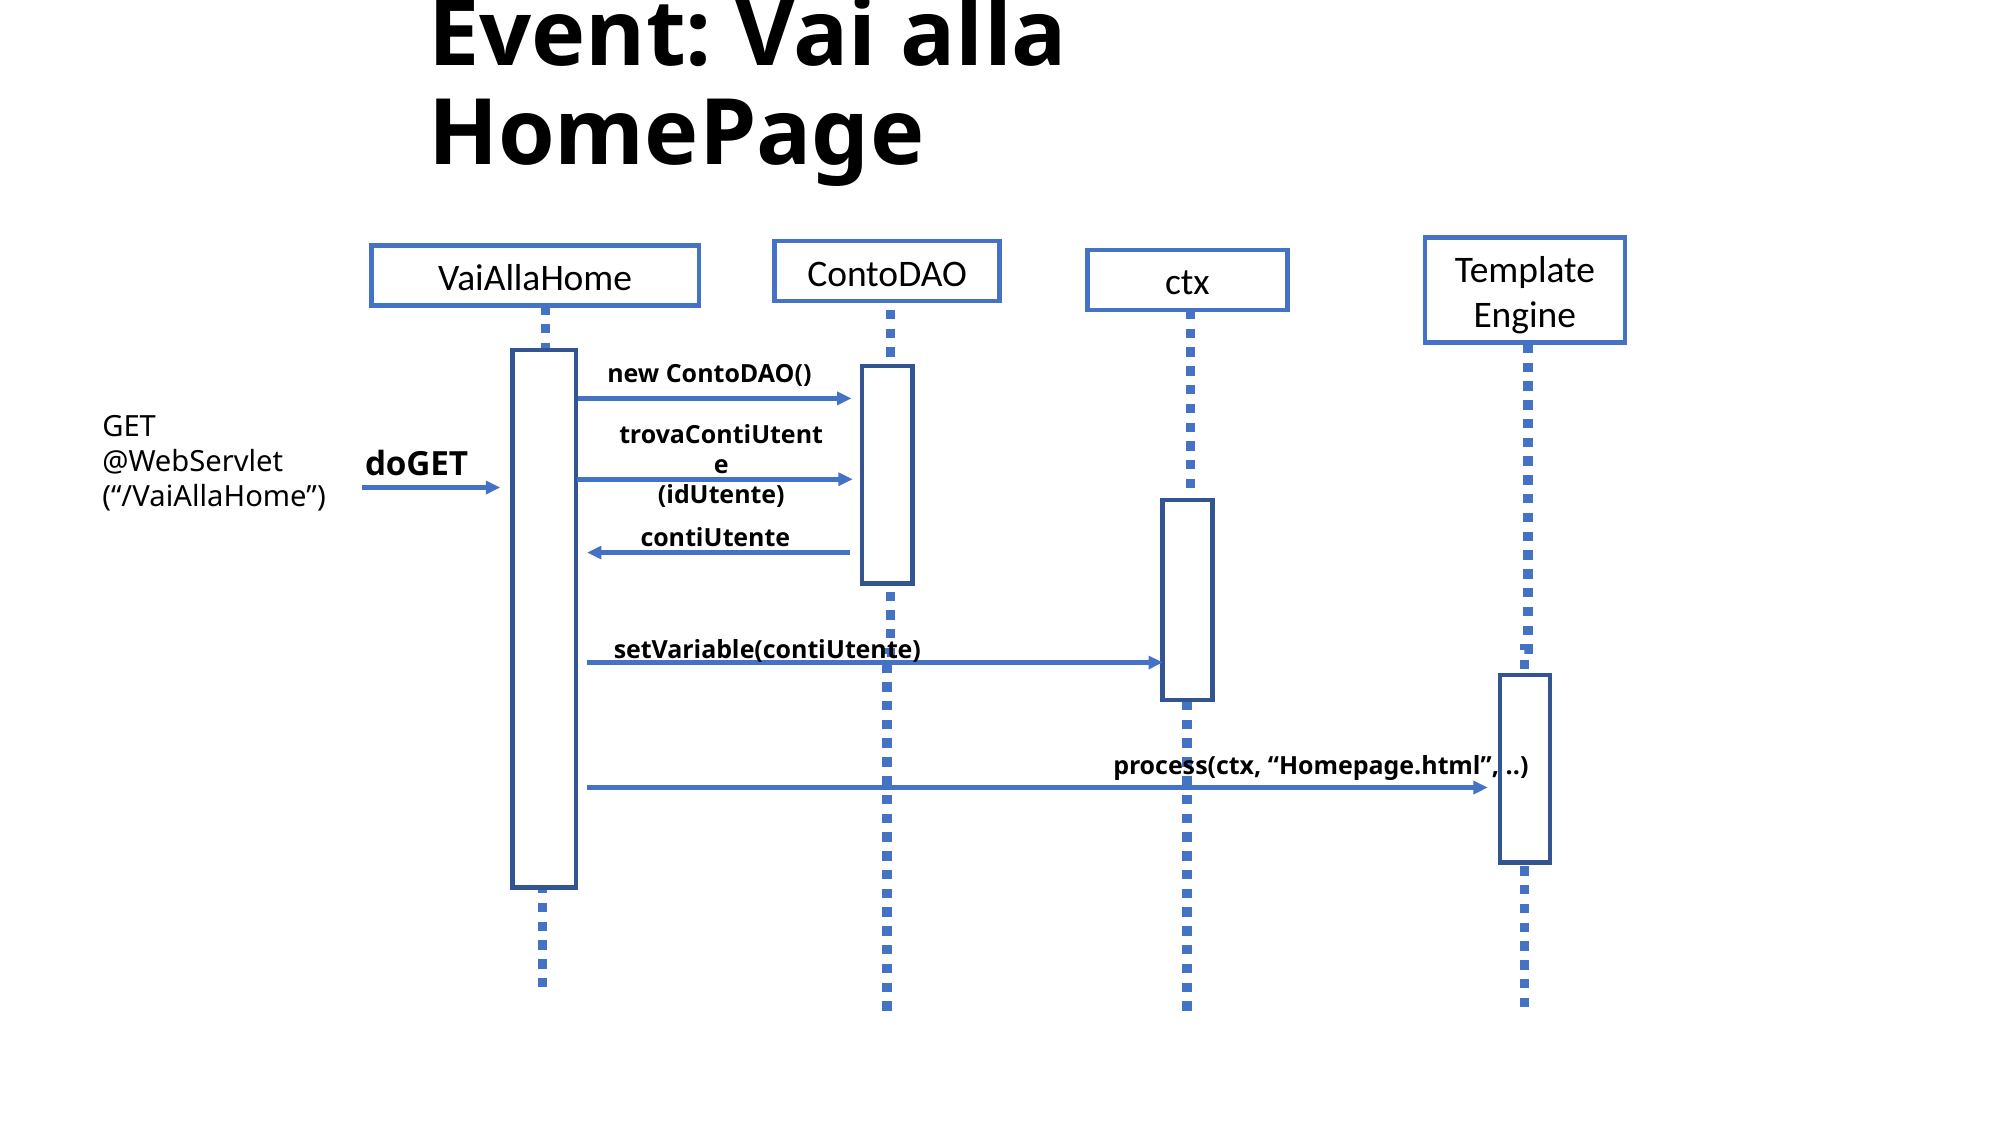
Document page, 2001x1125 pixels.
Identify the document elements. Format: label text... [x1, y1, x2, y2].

text_box [512, 349, 577, 888]
text_box new ContoDAO() [587, 350, 832, 395]
title Event: Vai alla HomePage [413, 54, 1589, 192]
text_box doGET [349, 434, 487, 490]
text_box [1500, 675, 1550, 863]
text_box contiUtente [599, 514, 832, 590]
text_box [1162, 500, 1213, 700]
text_box ctx [1087, 249, 1288, 310]
text_box [862, 366, 913, 584]
text_box VaiAllaHome [371, 245, 699, 306]
text_box GET @WebServlet (“/VaiAllaHome”) [87, 399, 350, 520]
text_box Template Engine [1425, 237, 1625, 343]
text_box trovaContiUtente (idUtente) [599, 411, 844, 516]
text_box ContoDAO [774, 241, 1000, 302]
text_box process(ctx, “Homepage.html”, ..) [1098, 742, 1545, 787]
text_box setVariable(contiUtente) [599, 626, 937, 672]
